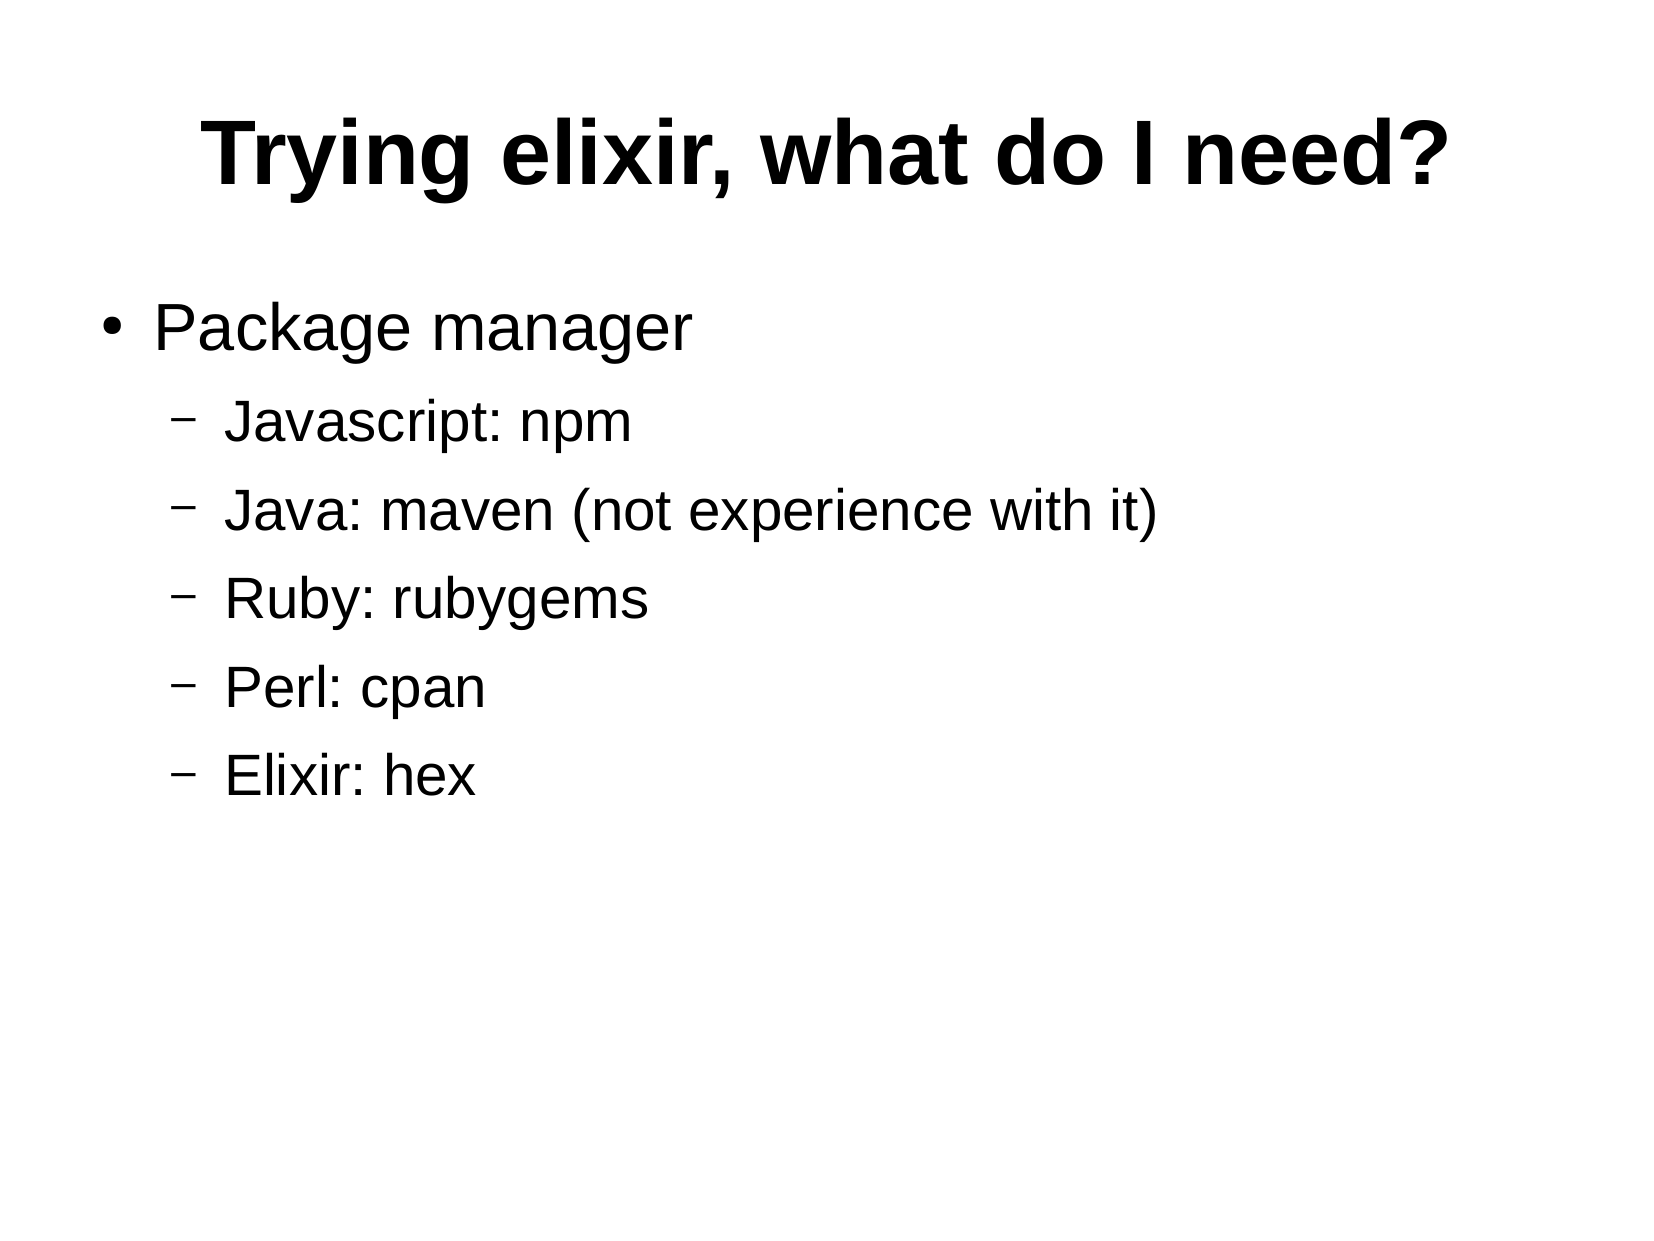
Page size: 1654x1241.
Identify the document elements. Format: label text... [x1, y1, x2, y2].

list Package manager Javascript: npm Java: maven (not experience with it) Ruby: rubygems Perl: cpan Elixir: hex [82, 290, 1571, 1010]
title Trying elixir, what do I need? [82, 49, 1571, 257]
